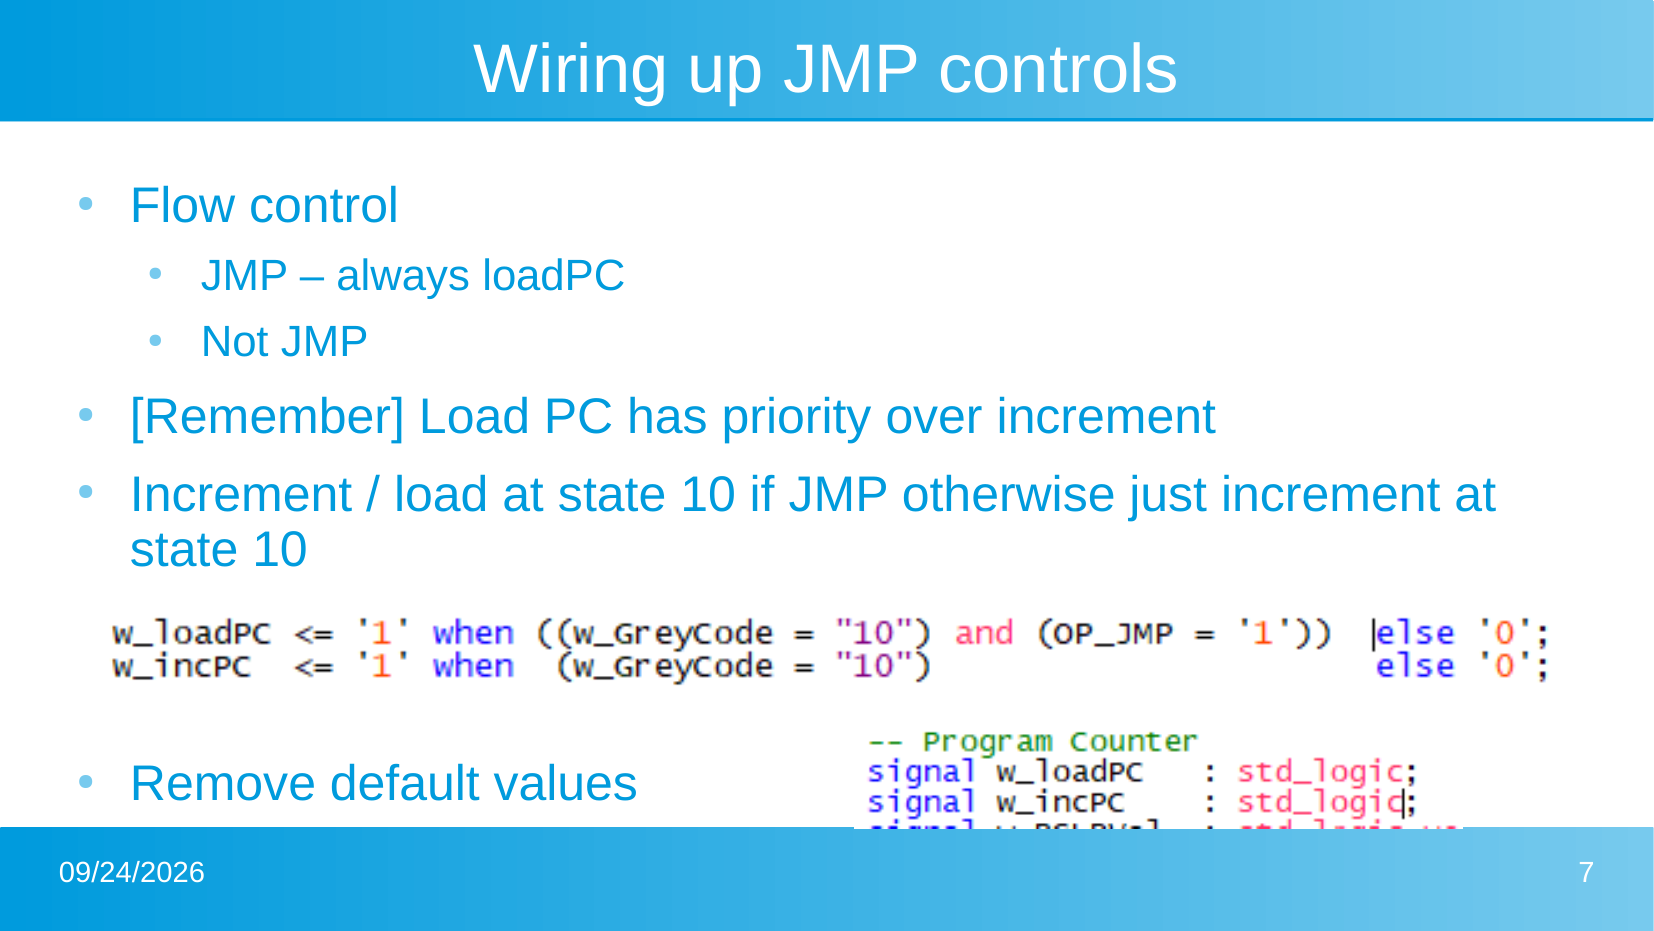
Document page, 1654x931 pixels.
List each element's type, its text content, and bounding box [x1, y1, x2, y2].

title Wiring up JMP controls [59, 29, 1595, 108]
list Flow control JMP – always loadPC Not JMP [Remember] Load PC has priority over increment Increment / load at state 10 if JMP otherwise just increment at state 10 Remove default values [59, 177, 1613, 601]
picture [86, 599, 1576, 829]
